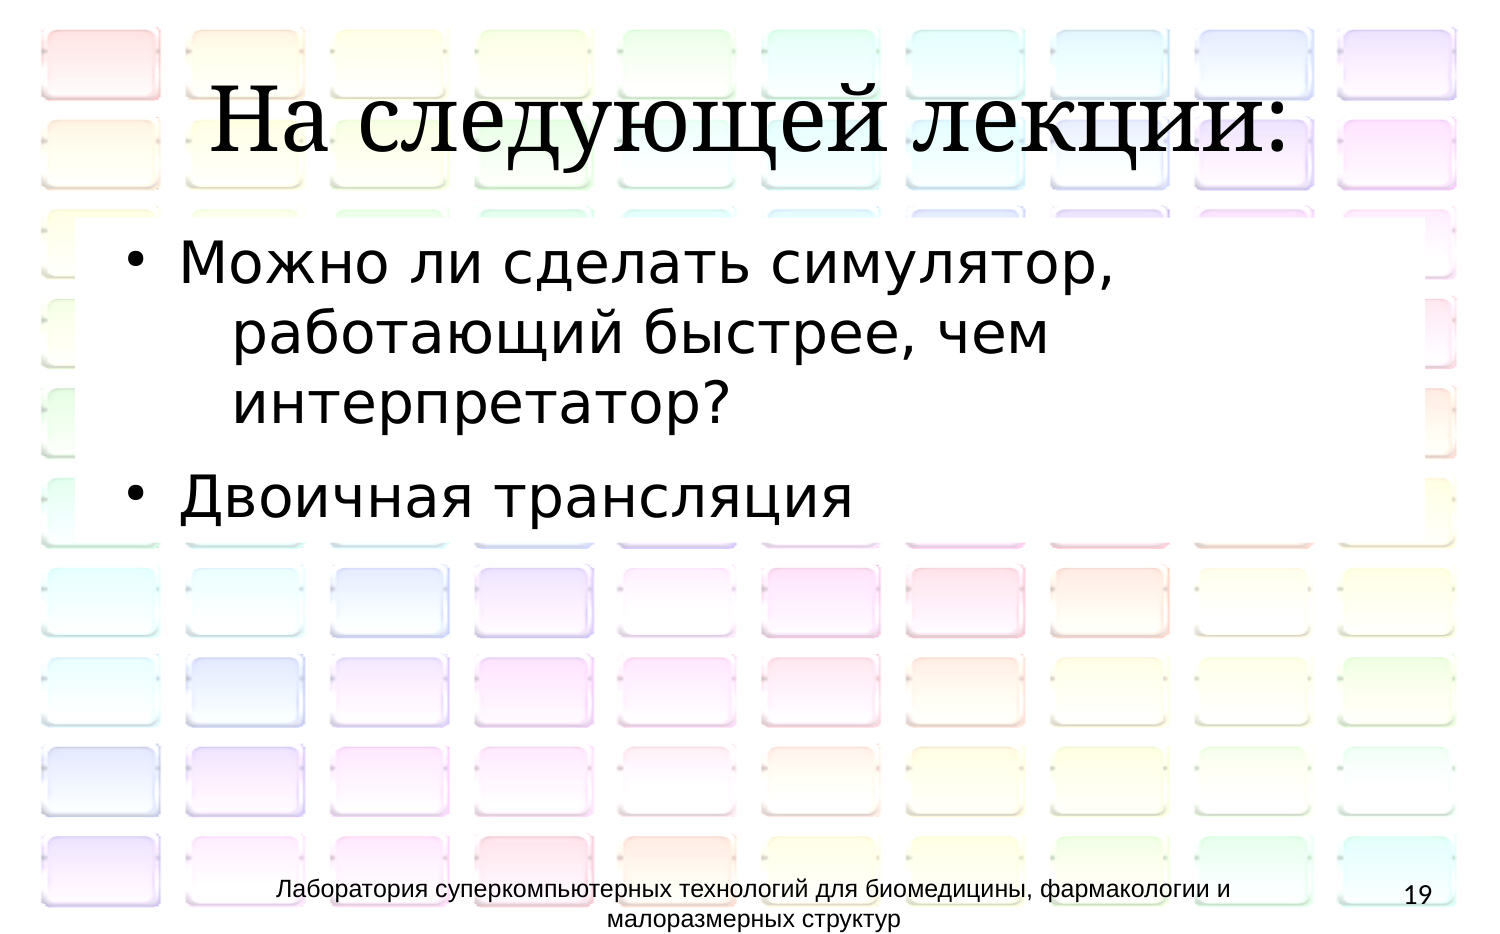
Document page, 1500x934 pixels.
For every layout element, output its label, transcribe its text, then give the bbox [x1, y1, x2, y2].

picture [0, 0, 1500, 934]
title На следующей лекции: [75, 37, 1426, 193]
text_box <номер> [1387, 868, 1473, 918]
list Можно ли сделать симулятор, работающий быстрее, чем интерпретатор? Двоичная трансляция [75, 217, 1426, 543]
text_box Лаборатория суперкомпьютерных технологий для биомедицины, фармакологии и малоразмерных структур [171, 864, 1338, 915]
